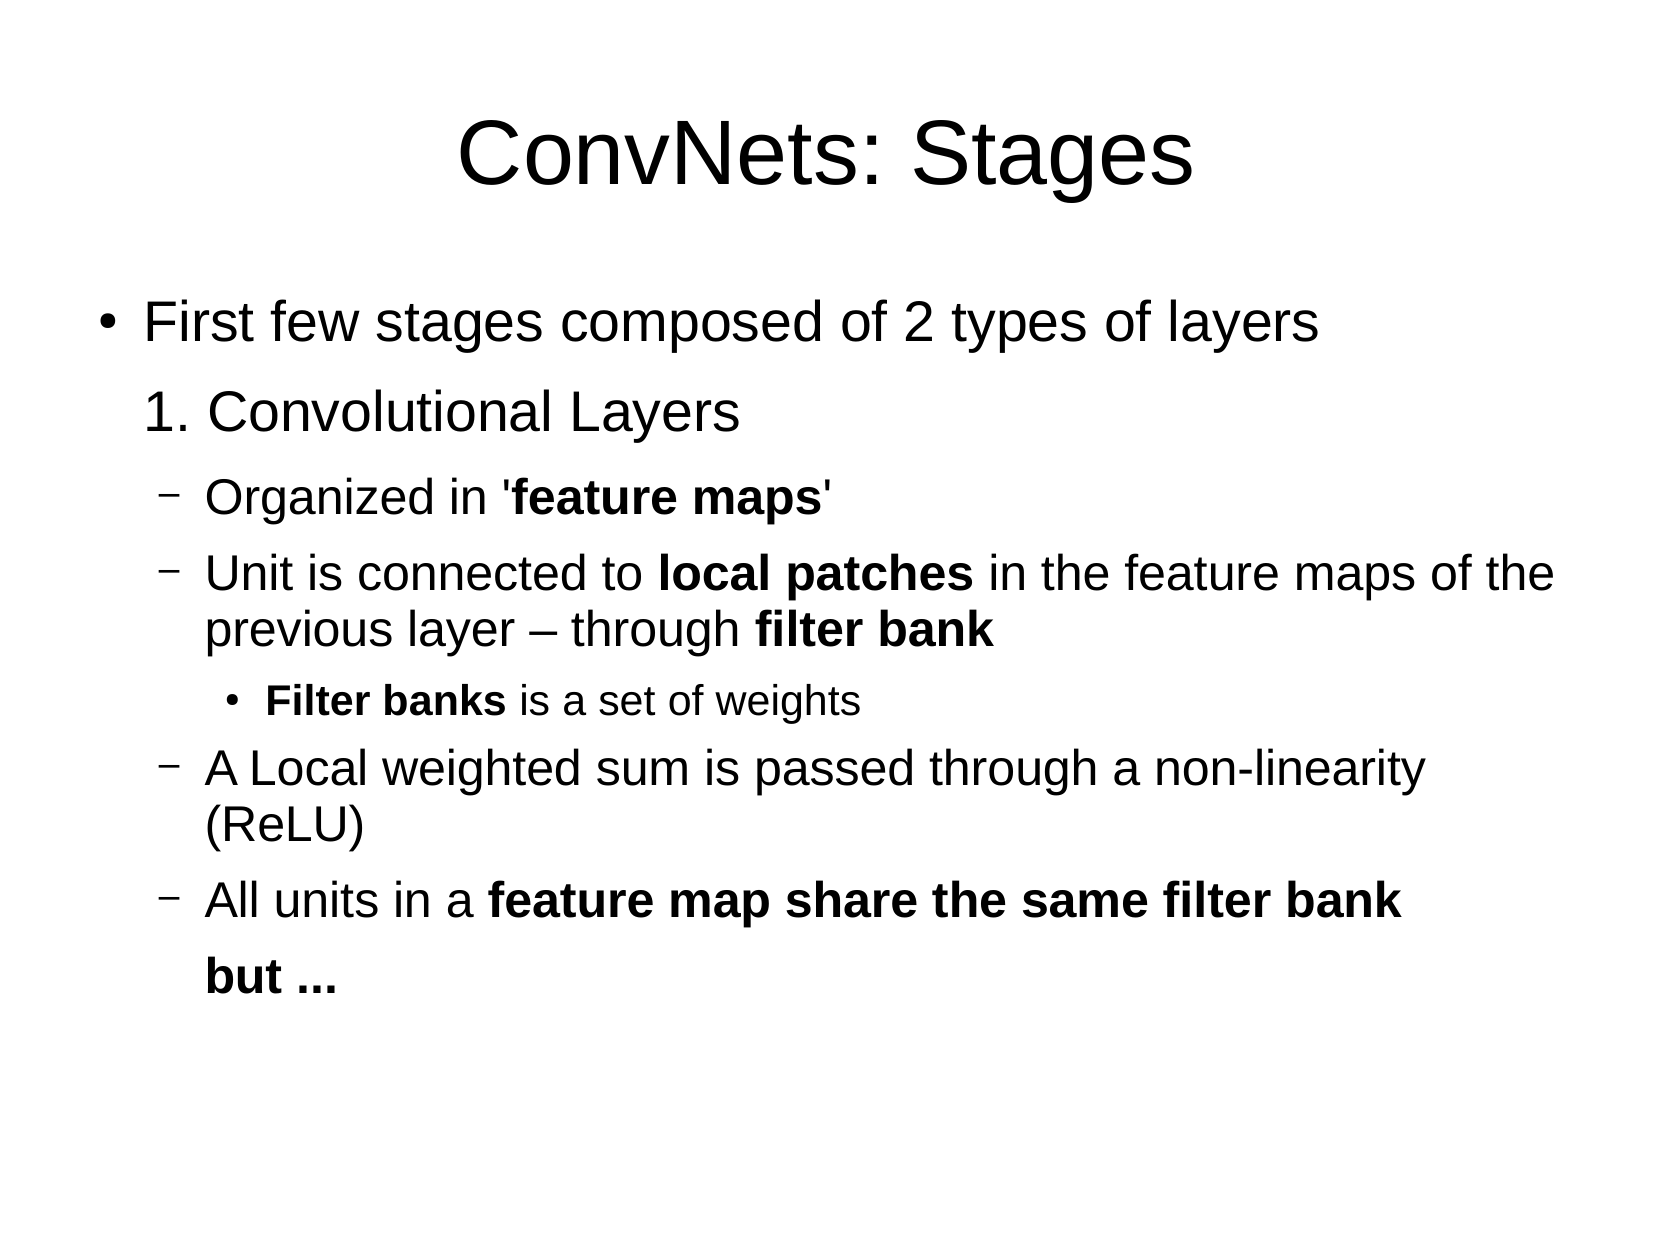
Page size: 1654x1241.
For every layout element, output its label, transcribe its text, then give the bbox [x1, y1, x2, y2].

list First few stages composed of 2 types of layers 1. Convolutional Layers Organized in 'feature maps' Unit is connected to local patches in the feature maps of the previous layer – through filter bank Filter banks is a set of weights A Local weighted sum is passed through a non-linearity (ReLU) All units in a feature map share the same filter bank but ... [82, 290, 1571, 1010]
title ConvNets: Stages [82, 49, 1571, 257]
